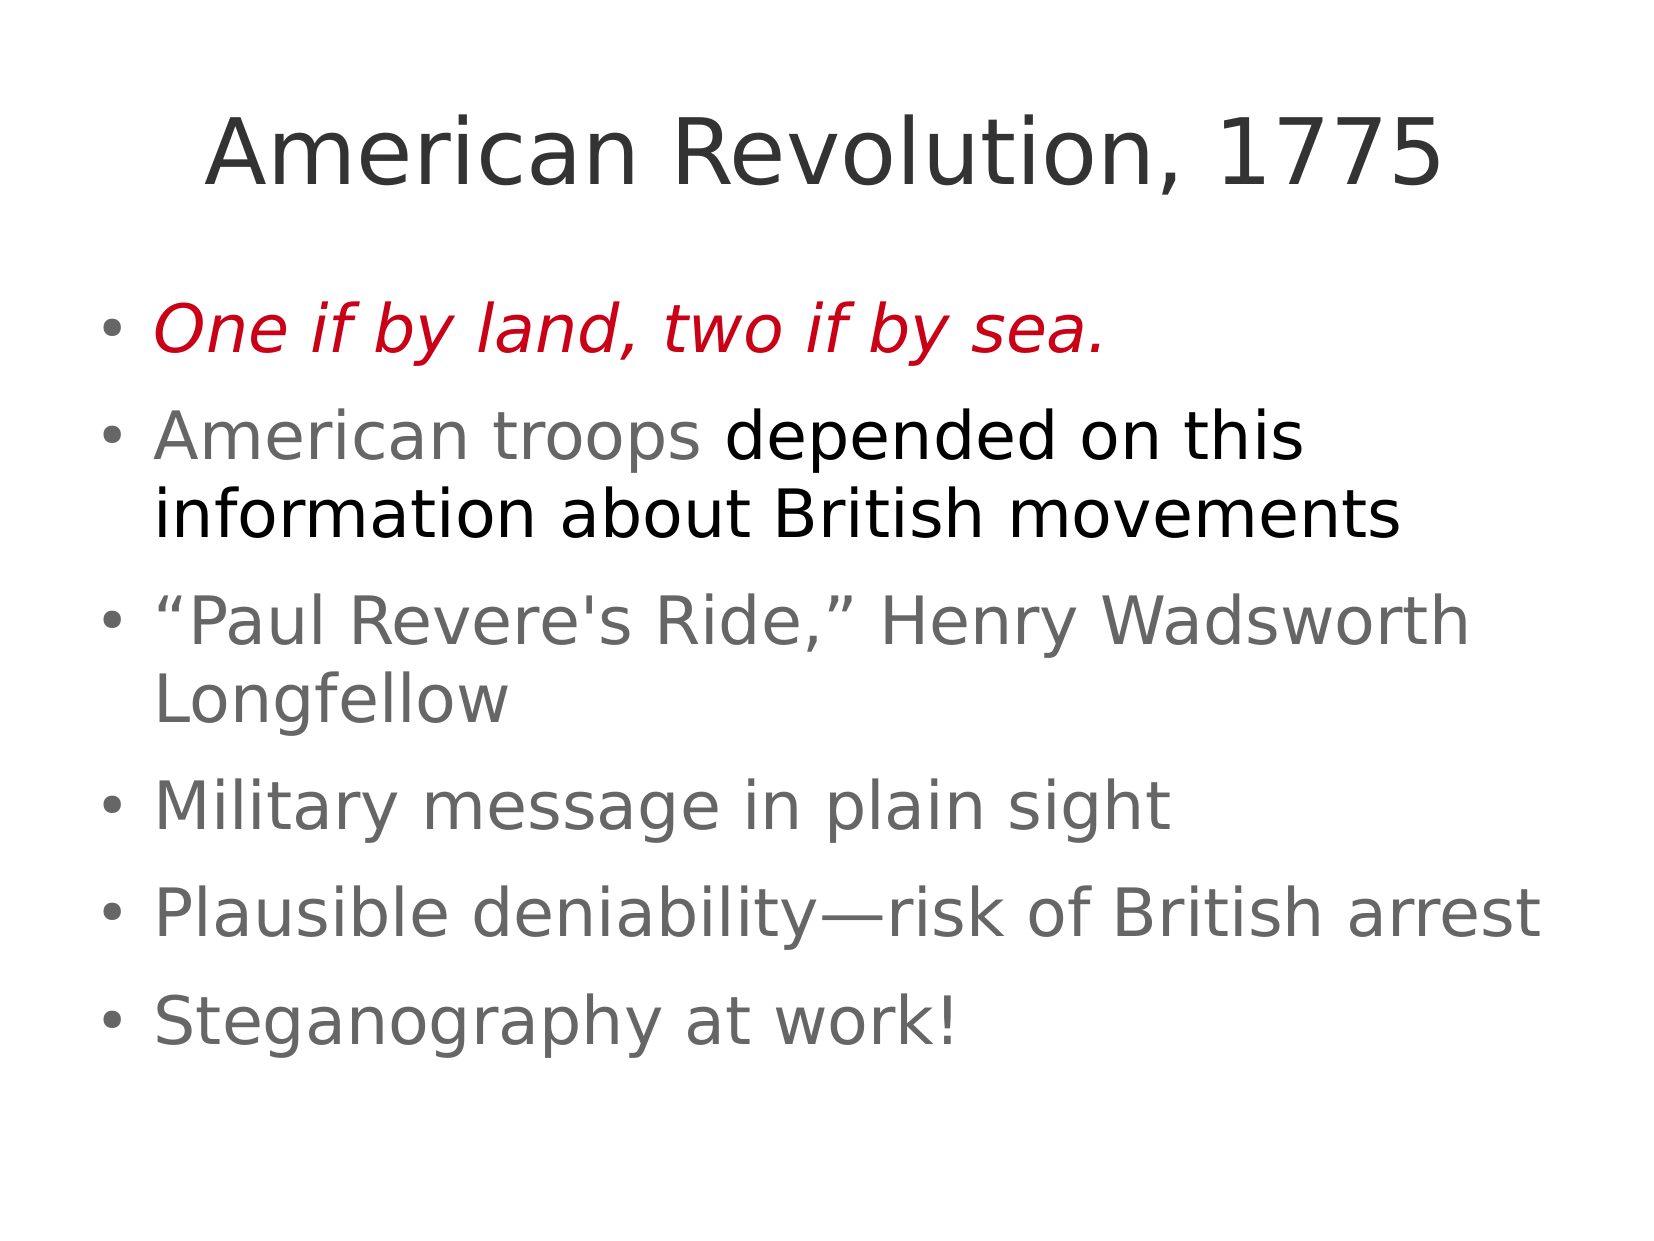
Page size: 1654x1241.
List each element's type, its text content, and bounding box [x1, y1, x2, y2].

title American Revolution, 1775 [82, 56, 1571, 250]
list One if by land, two if by sea. American troops depended on this information about British movements “Paul Revere's Ride,” Henry Wadsworth Longfellow Military message in plain sight Plausible deniability—risk of British arrest Steganography at work! [82, 290, 1571, 1109]
